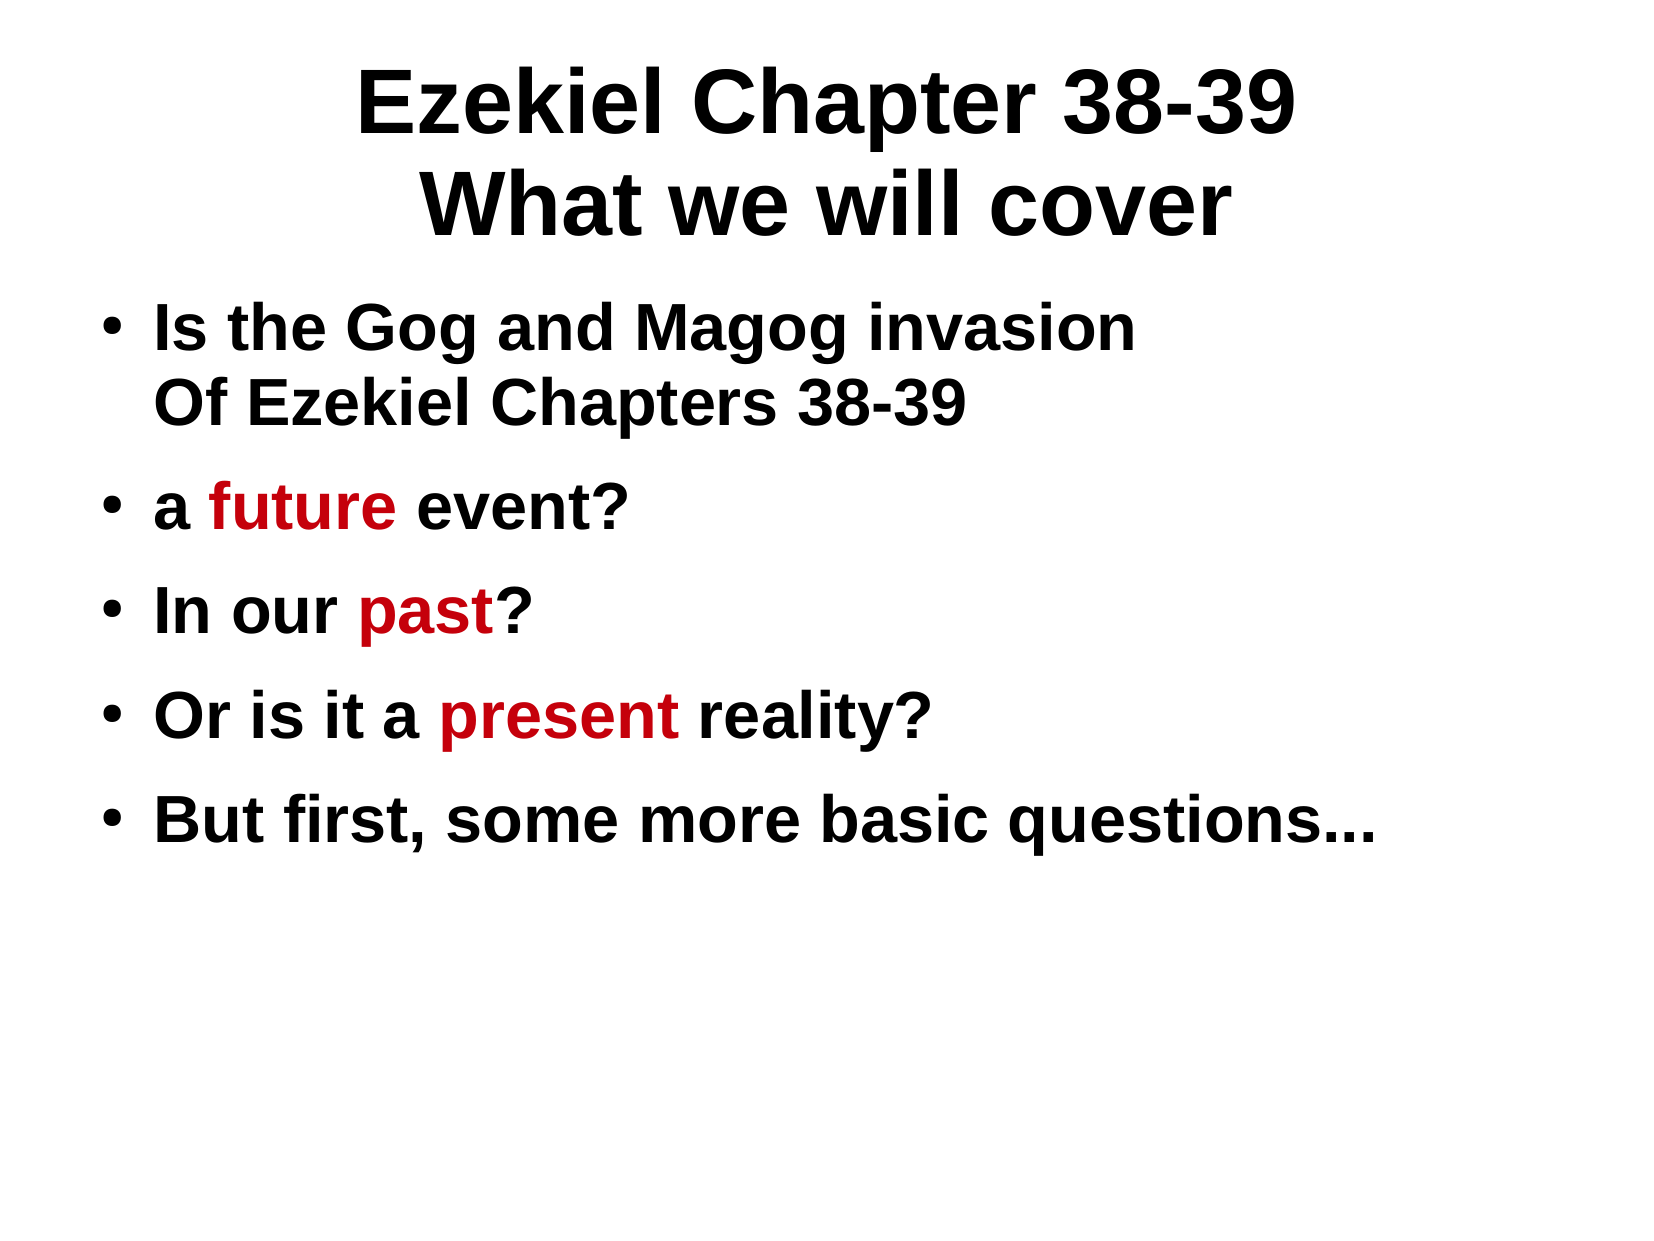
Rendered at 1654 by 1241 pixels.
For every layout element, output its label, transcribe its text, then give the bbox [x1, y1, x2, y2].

title Ezekiel Chapter 38-39 What we will cover [82, 49, 1571, 257]
list Is the Gog and Magog invasion Of Ezekiel Chapters 38-39 a future event? In our past? Or is it a present reality? But first, some more basic questions... [82, 290, 1571, 1109]
